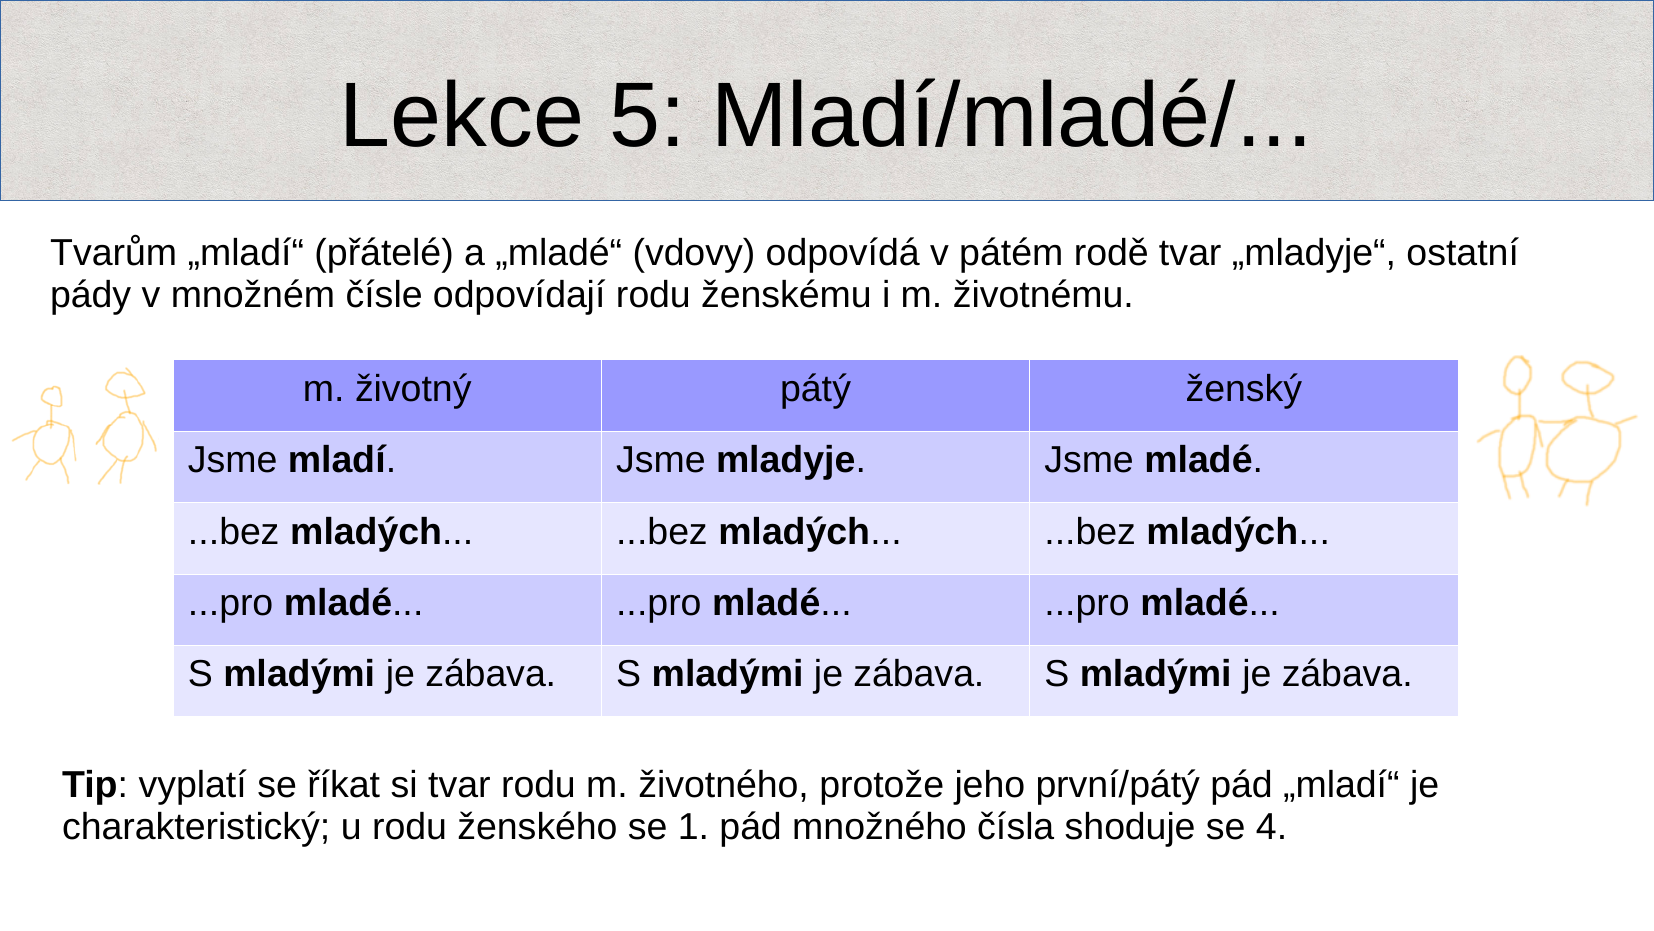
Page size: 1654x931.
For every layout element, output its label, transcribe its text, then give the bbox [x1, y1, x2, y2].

table_cell Jsme mladé. [1030, 432, 1458, 502]
table_cell ...pro mladé... [174, 575, 601, 645]
picture [11, 366, 159, 485]
table_header ženský [1030, 360, 1458, 431]
table_cell Jsme mladyje. [602, 432, 1029, 502]
table_cell ...bez mladých... [602, 503, 1029, 574]
table_cell S mladými je zábava. [174, 646, 601, 716]
picture [1, 1, 1653, 200]
table_header m. životný [174, 360, 601, 431]
table_cell ...pro mladé... [602, 575, 1029, 645]
title Lekce 5: Mladí/mladé/... [82, 37, 1571, 193]
text_box Tvarům „mladí“ (přátelé) a „mladé“ (vdovy) odpovídá v pátém rodě tvar „mladyje“, ostatní pády v množném čísle odpovídají rodu ženskému i m. životnému. [35, 224, 1619, 324]
table_cell S mladými je zábava. [1030, 646, 1458, 716]
table_cell S mladými je zábava. [602, 646, 1029, 716]
table_cell ...bez mladých... [174, 503, 601, 574]
table_cell ...bez mladých... [1030, 503, 1458, 574]
table_cell ...pro mladé... [1030, 575, 1458, 645]
picture [1476, 354, 1639, 508]
table_header pátý [602, 360, 1029, 431]
text_box Tip: vyplatí se říkat si tvar rodu m. životného, protože jeho první/pátý pád „mladí“ je charakteristický; u rodu ženského se 1. pád množného čísla shoduje se 4. [47, 755, 1607, 855]
table_cell Jsme mladí. [174, 432, 601, 502]
